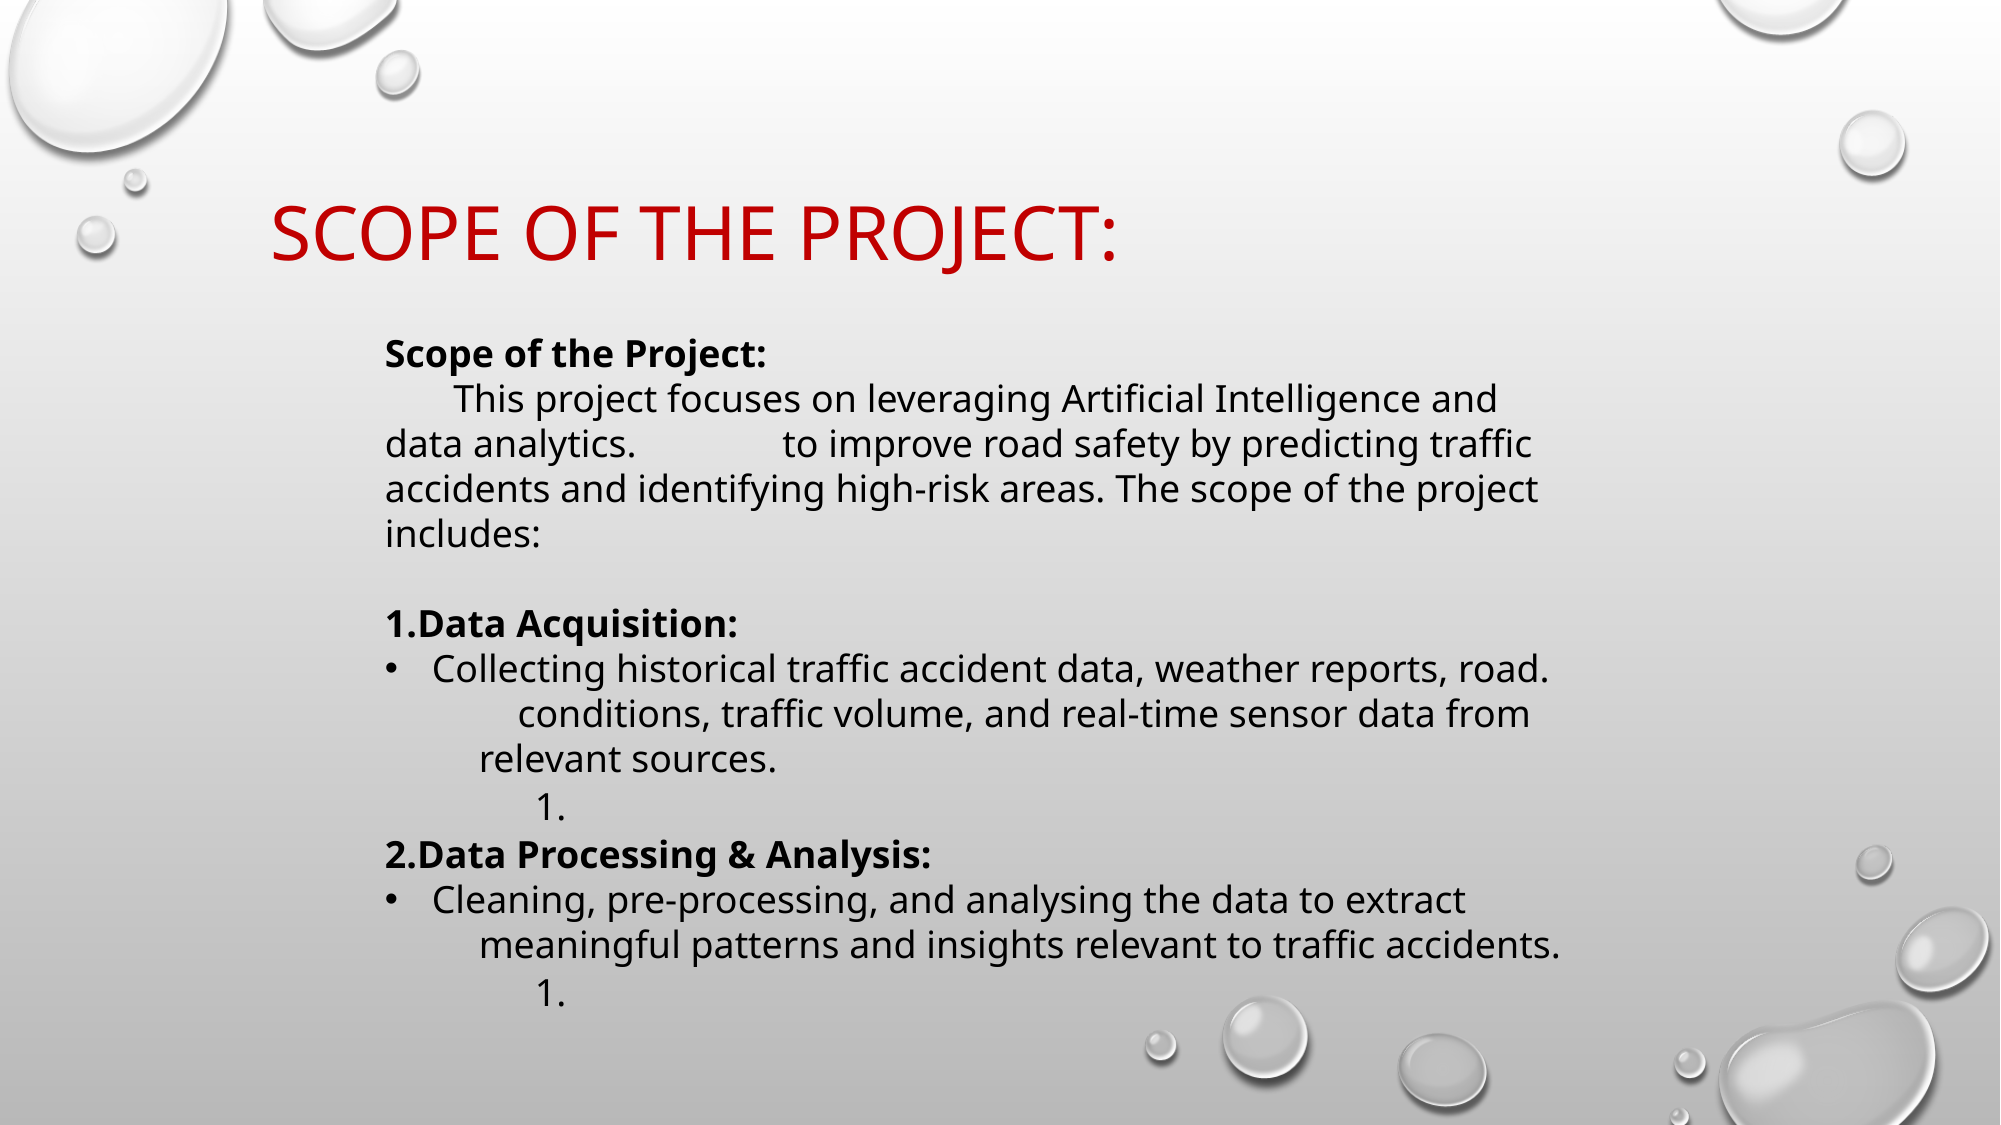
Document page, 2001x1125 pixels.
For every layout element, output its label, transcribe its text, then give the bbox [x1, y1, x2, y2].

text_box Scope of the Project: This project focuses on leveraging Artificial Intelligence and data analytics. to improve road safety by predicting traffic accidents and identifying high-risk areas. The scope of the project includes: Data Acquisition: Collecting historical traffic accident data, weather reports, road. conditions, traffic volume, and real-time sensor data from relevant sources. 2.Data Processing & Analysis: Cleaning, pre-processing, and analysing the data to extract meaningful patterns and insights relevant to traffic accidents. [370, 232, 1603, 975]
title Scope of the Project: [0, 105, 1546, 368]
